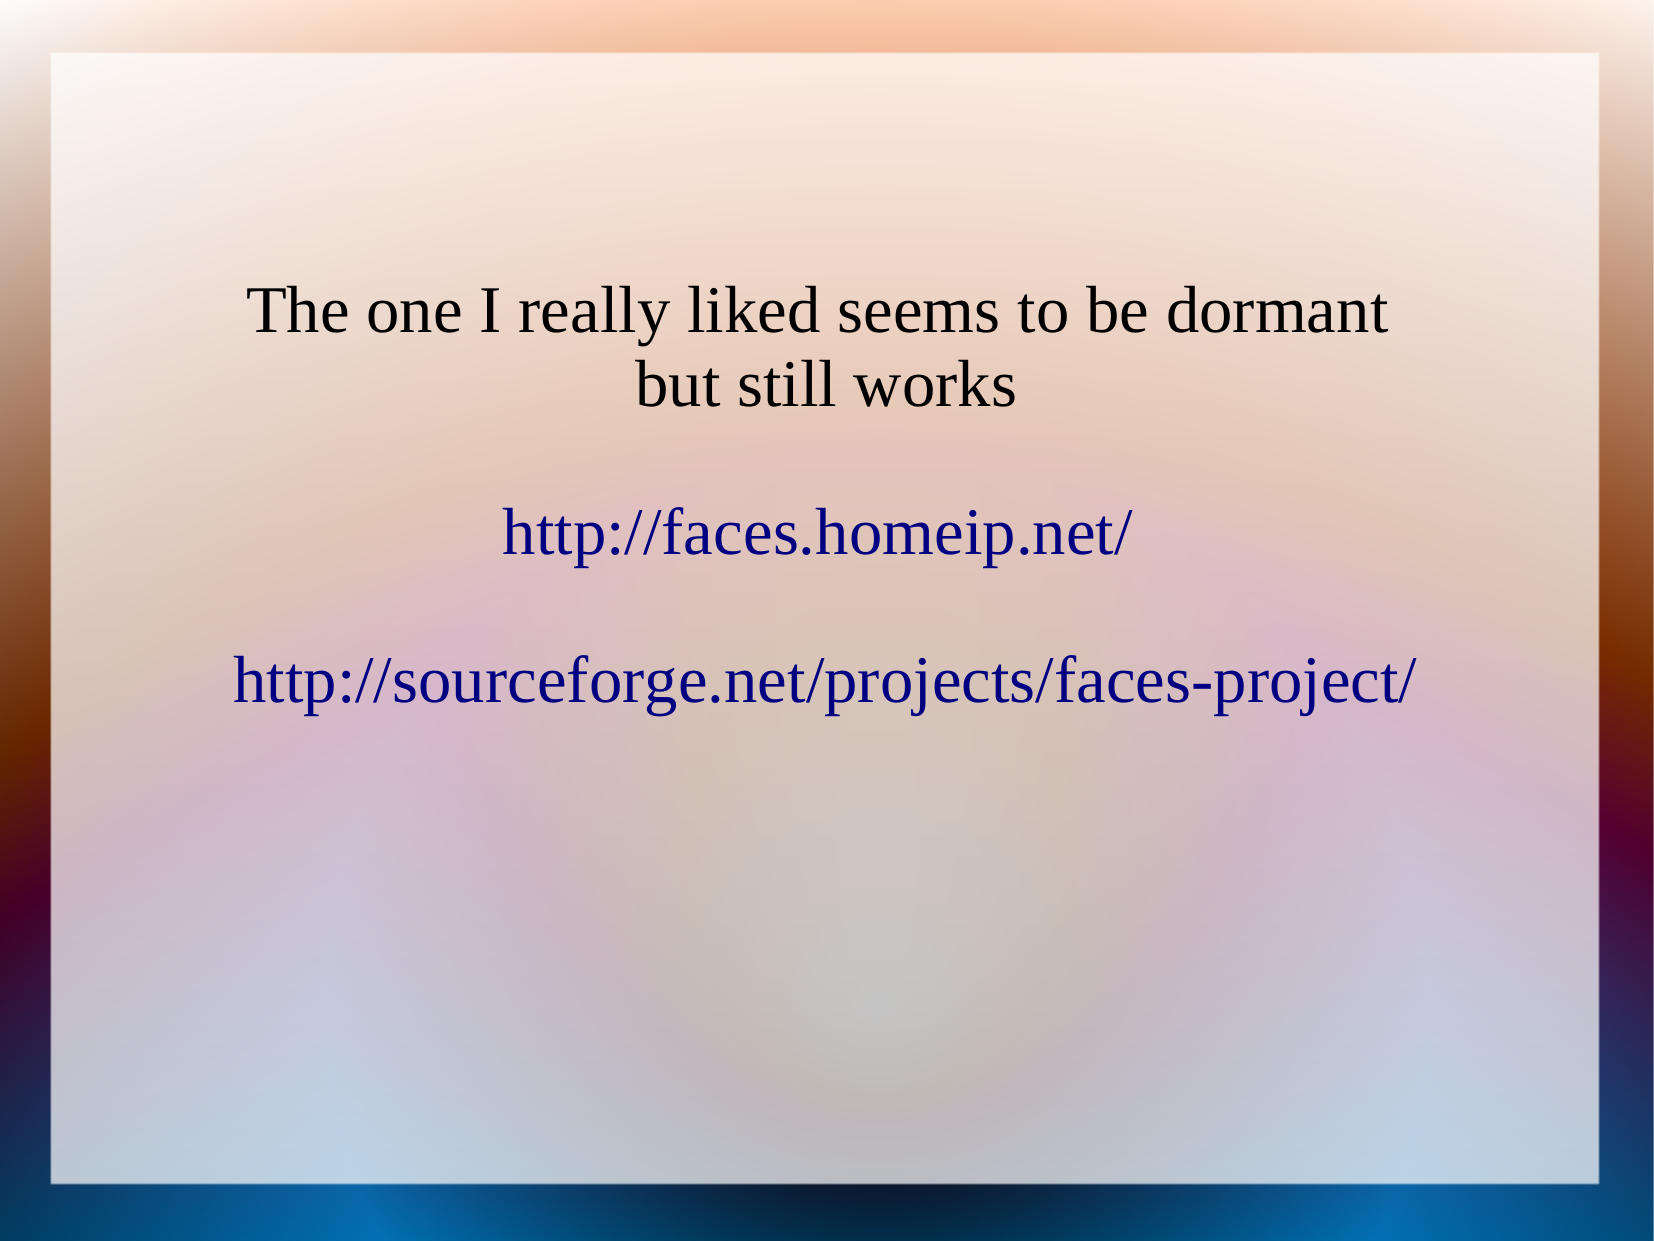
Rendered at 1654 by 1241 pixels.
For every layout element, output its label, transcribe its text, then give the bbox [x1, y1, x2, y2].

subtitle The one I really liked seems to be dormant but still works http://faces.homeip.net/ http://sourceforge.net/projects/faces-project/ [82, 55, 1571, 1010]
picture [0, 0, 1654, 1241]
